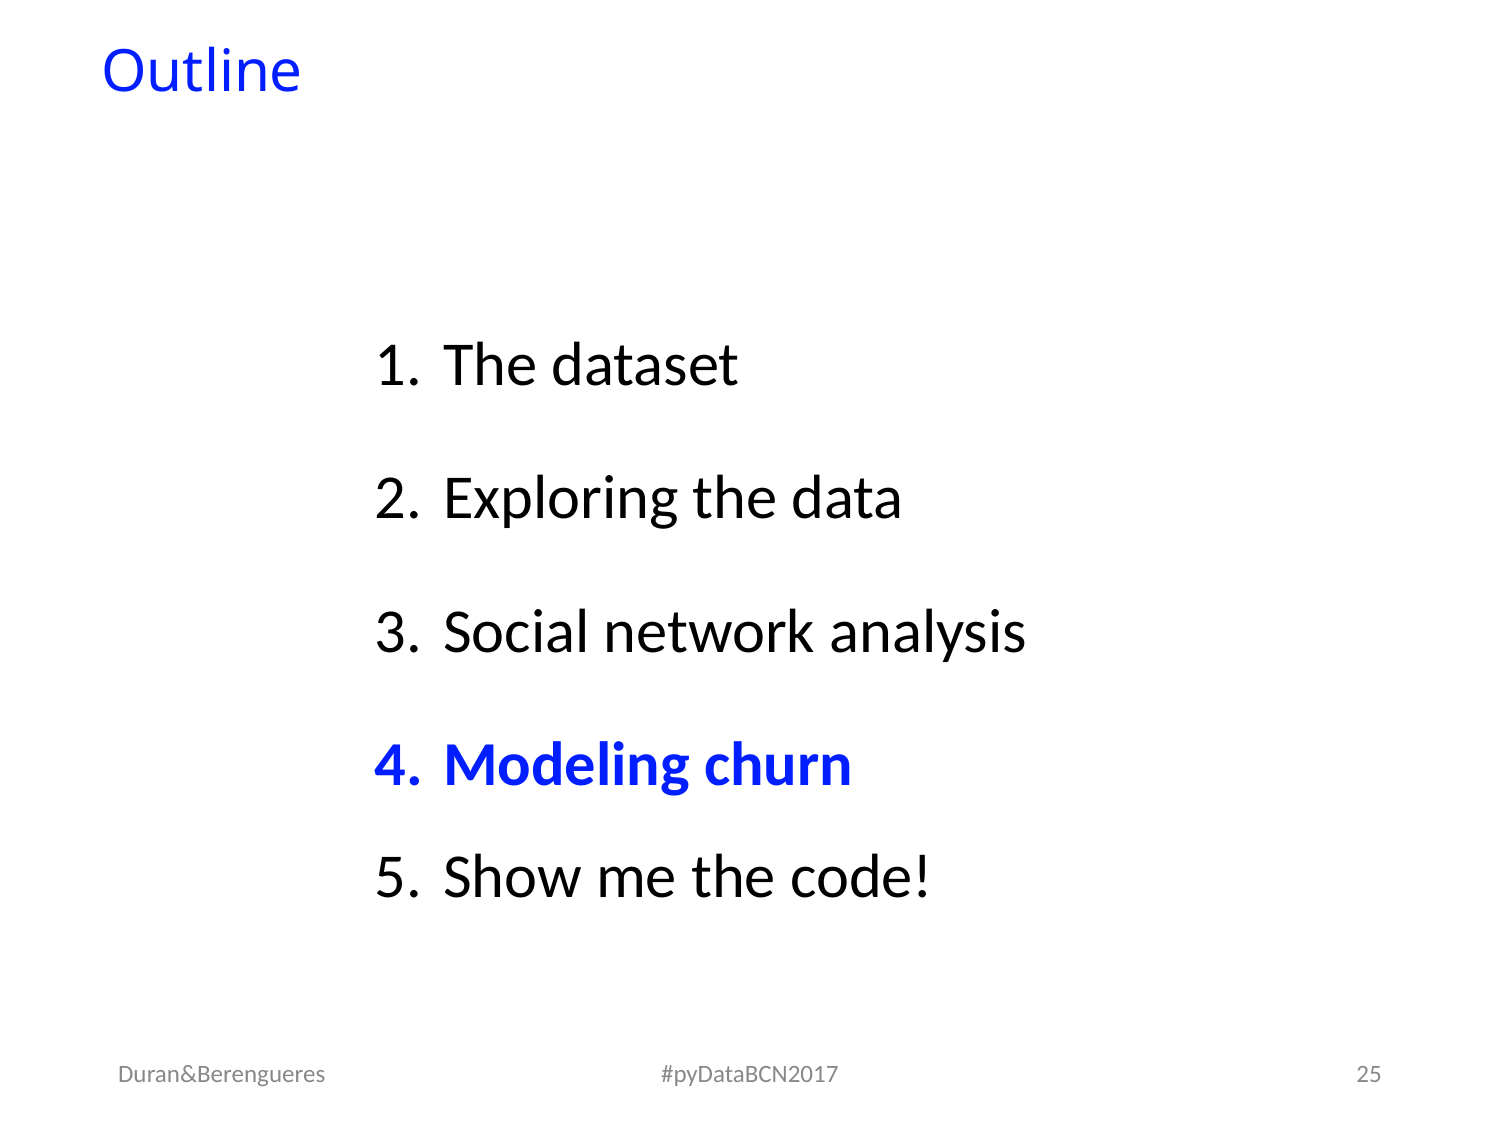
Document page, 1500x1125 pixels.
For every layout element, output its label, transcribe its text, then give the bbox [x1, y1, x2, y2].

slide_number Duran&Berengueres [103, 1042, 441, 1103]
list The dataset Exploring the data Social network analysis Modeling churn Show me the code! [353, 278, 1433, 993]
footer #pyDataBCN2017 [496, 1042, 1004, 1103]
slide_number <number> [1059, 1042, 1397, 1103]
title Outline [86, 32, 1425, 114]
